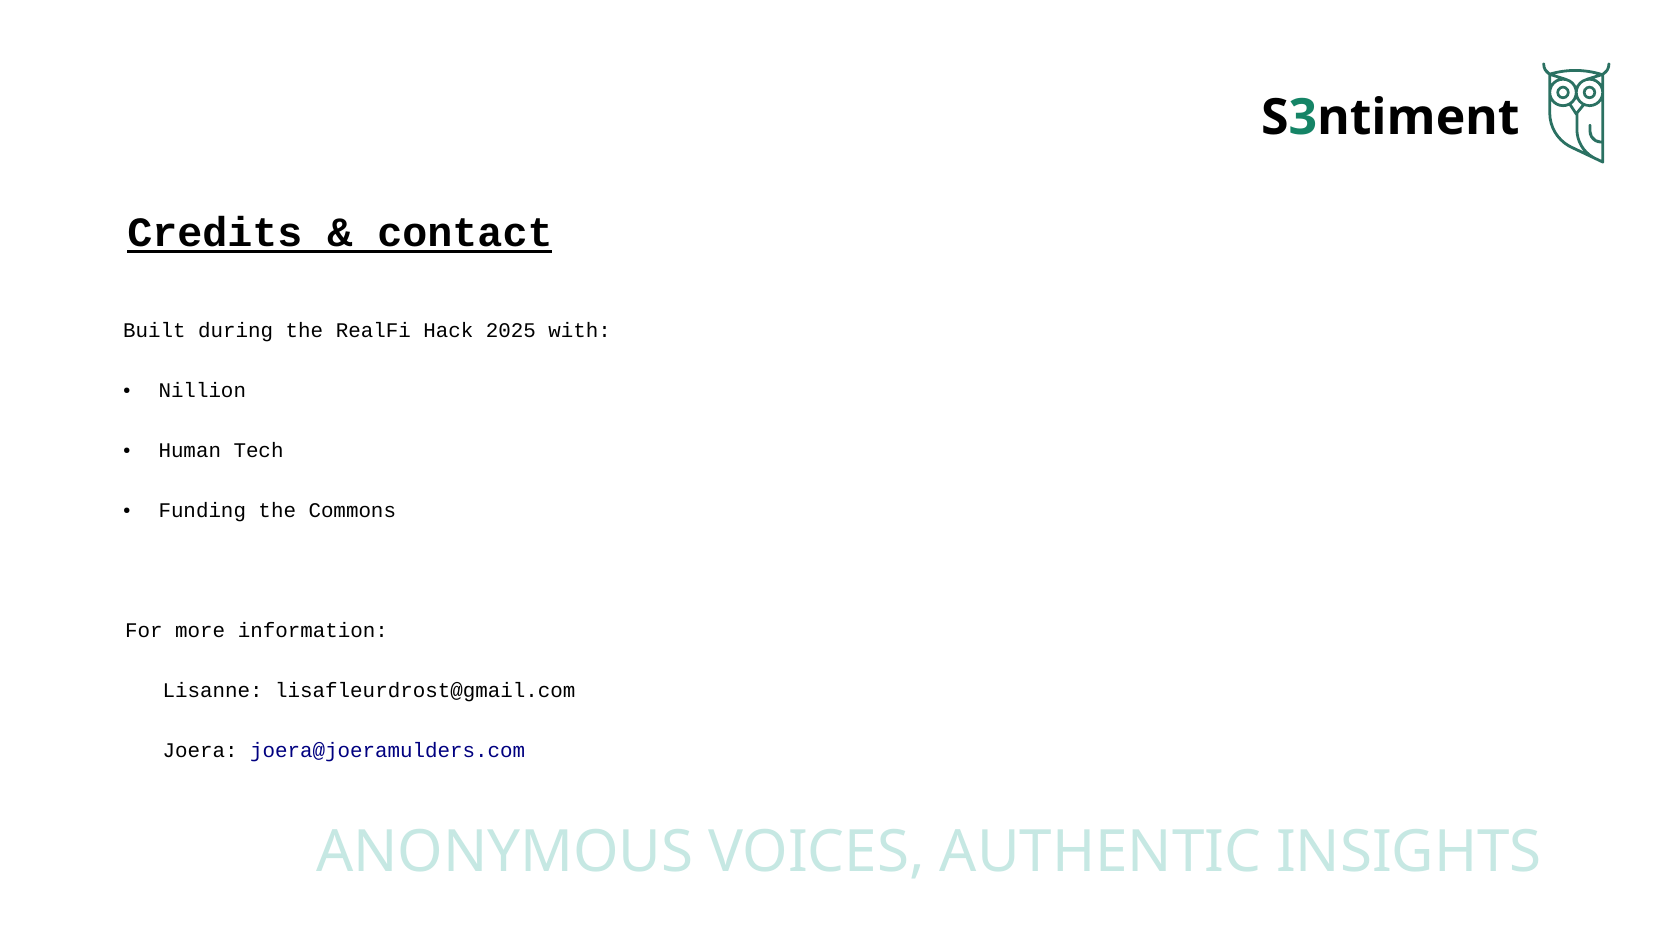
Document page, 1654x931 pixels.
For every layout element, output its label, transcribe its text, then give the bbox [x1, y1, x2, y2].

text_box ANONYMOUS VOICES, AUTHENTIC INSIGHTS [301, 801, 1327, 903]
picture [1519, 56, 1654, 338]
title S3ntiment [82, 37, 1520, 193]
text_box Credits & contact [112, 204, 1351, 335]
subtitle Built during the RealFi Hack 2025 with: Nillion Human Tech Funding the Commons For more information: Lisanne: lisafleurdrost@gmail.com Joera: joera@joeramulders.com [87, 303, 1576, 931]
